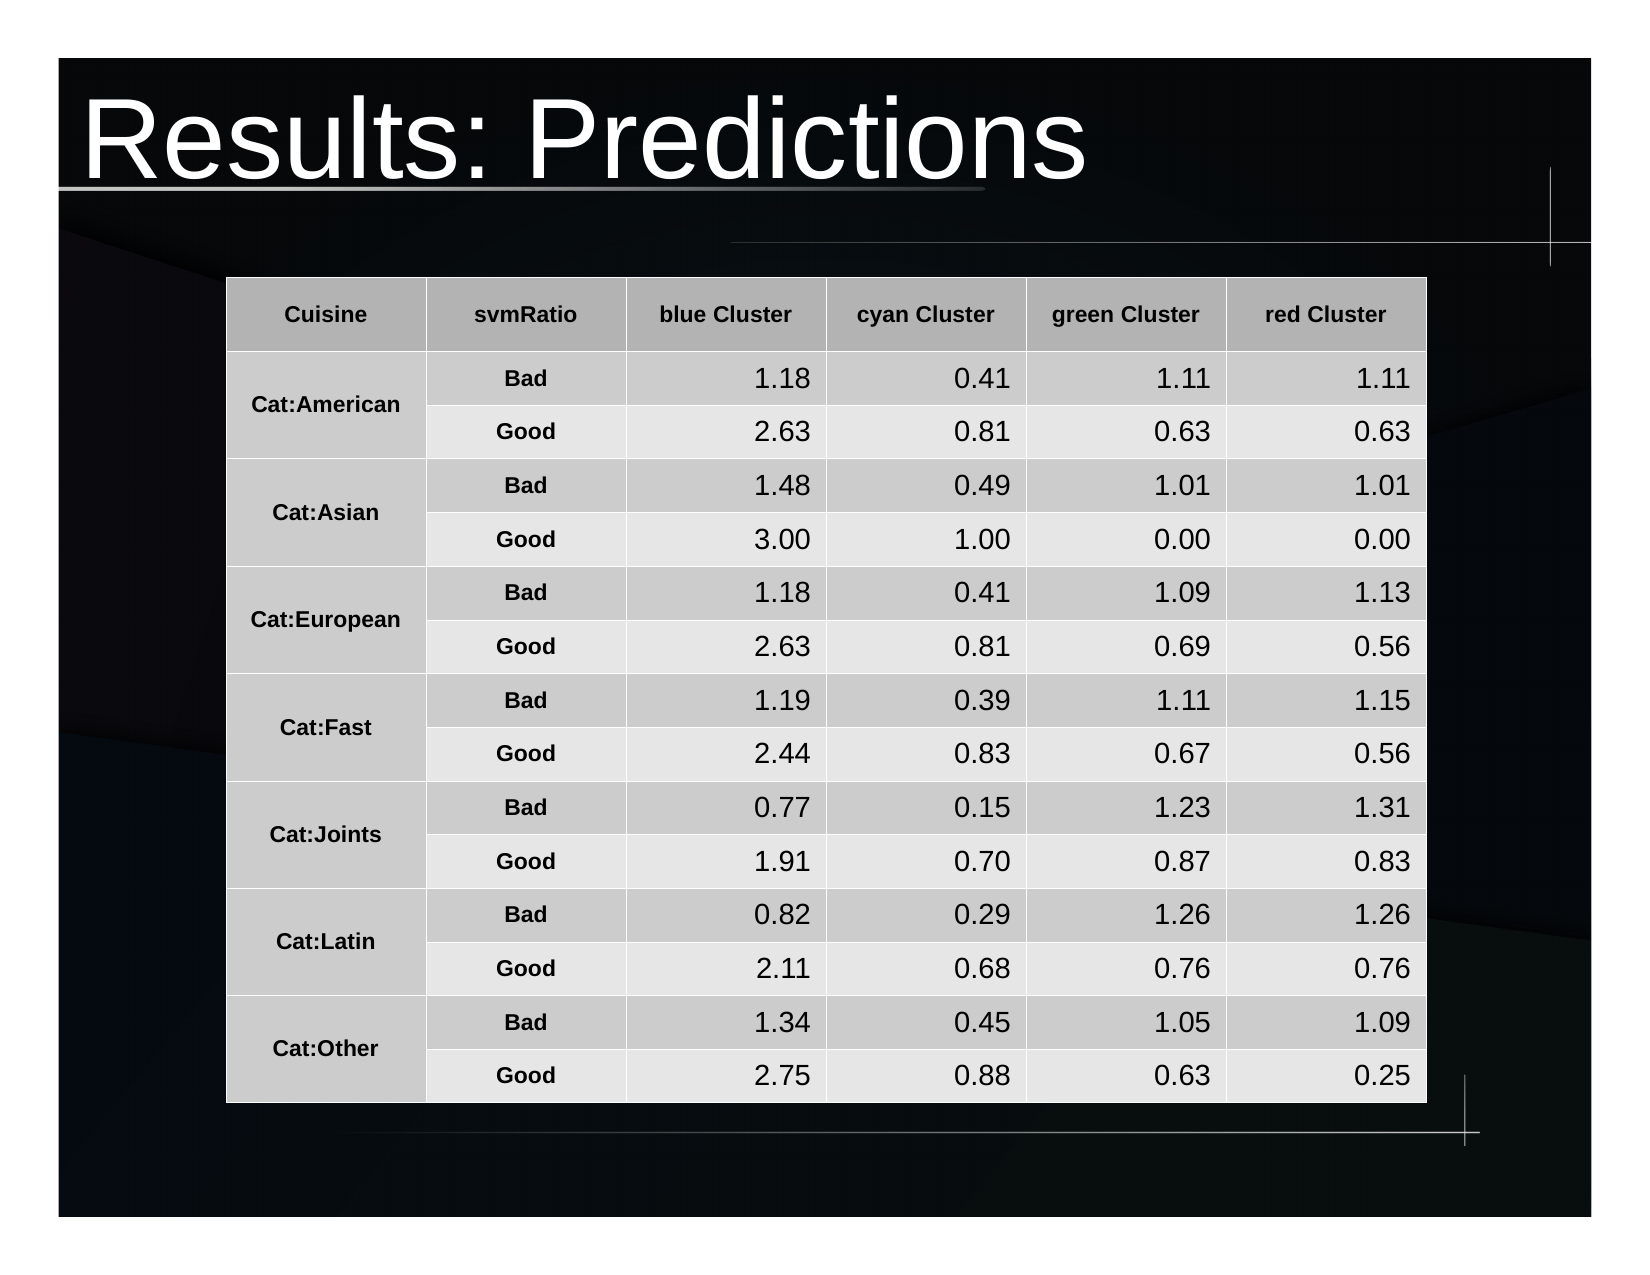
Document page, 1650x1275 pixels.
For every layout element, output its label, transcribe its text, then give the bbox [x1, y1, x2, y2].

table_cell 0.76 [1027, 943, 1226, 995]
table_cell 1.26 [1227, 889, 1426, 942]
table_cell 0.15 [827, 782, 1026, 834]
table_cell 0.87 [1027, 835, 1226, 888]
table_cell 0.56 [1227, 621, 1426, 673]
table_cell 1.19 [627, 674, 826, 727]
table_cell 1.18 [627, 567, 826, 620]
table_cell Good [427, 513, 626, 566]
table_cell 0.29 [827, 889, 1026, 942]
table_cell Good [427, 621, 626, 673]
table_cell Good [427, 835, 626, 888]
table_cell 0.63 [1027, 406, 1226, 458]
table_cell 1.34 [627, 996, 826, 1049]
table_cell 0.83 [827, 728, 1026, 781]
table_header blue Cluster [627, 278, 826, 351]
table_cell 1.00 [827, 513, 1026, 566]
table_cell 1.01 [1027, 459, 1226, 512]
table_cell 2.44 [627, 728, 826, 781]
table_cell 0.63 [1227, 406, 1426, 458]
table_cell 0.39 [827, 674, 1026, 727]
table_cell 1.91 [627, 835, 826, 888]
table_cell Bad [427, 996, 626, 1049]
picture [58, 58, 1592, 1217]
table_cell Bad [427, 567, 626, 620]
table_cell Bad [427, 782, 626, 834]
table_cell Bad [427, 674, 626, 727]
table_cell Cat:European [227, 567, 426, 673]
table_header Cuisine [227, 278, 426, 351]
table_cell Cat:Joints [227, 782, 426, 888]
table_cell 0.56 [1227, 728, 1426, 781]
table_cell 1.11 [1027, 352, 1226, 405]
table_cell 1.31 [1227, 782, 1426, 834]
table_cell Good [427, 943, 626, 995]
table_header cyan Cluster [827, 278, 1026, 351]
table_cell 0.68 [827, 943, 1026, 995]
table_cell Bad [427, 352, 626, 405]
table_cell 2.11 [627, 943, 826, 995]
table_cell 2.75 [627, 1050, 826, 1102]
table_cell 1.09 [1227, 996, 1426, 1049]
table_cell 1.48 [627, 459, 826, 512]
table_cell 1.05 [1027, 996, 1226, 1049]
table_cell 0.70 [827, 835, 1026, 888]
table_cell 0.82 [627, 889, 826, 942]
table_cell Cat:Other [227, 996, 426, 1102]
table_cell Good [427, 728, 626, 781]
table_cell Bad [427, 889, 626, 942]
table_cell 0.83 [1227, 835, 1426, 888]
table_cell 0.76 [1227, 943, 1426, 995]
table_cell 1.01 [1227, 459, 1426, 512]
table_cell Cat:American [227, 352, 426, 458]
table_cell Cat:Fast [227, 674, 426, 781]
table_cell 0.81 [827, 406, 1026, 458]
table_cell 0.41 [827, 567, 1026, 620]
table_cell 1.13 [1227, 567, 1426, 620]
table_cell 1.09 [1027, 567, 1226, 620]
table_cell 2.63 [627, 406, 826, 458]
table_cell Bad [427, 459, 626, 512]
table_cell Good [427, 406, 626, 458]
table_header green Cluster [1027, 278, 1226, 351]
table_cell 0.41 [827, 352, 1026, 405]
table_header red Cluster [1227, 278, 1426, 351]
table_cell 3.00 [627, 513, 826, 566]
table_cell 1.23 [1027, 782, 1226, 834]
table_cell 1.18 [627, 352, 826, 405]
table_cell 0.00 [1027, 513, 1226, 566]
table_cell 0.49 [827, 459, 1026, 512]
table_header svmRatio [427, 278, 626, 351]
table_cell 1.26 [1027, 889, 1226, 942]
table_cell 0.67 [1027, 728, 1226, 781]
table_cell 0.25 [1227, 1050, 1426, 1102]
table_cell 1.15 [1227, 674, 1426, 727]
table_cell Cat:Asian [227, 459, 426, 566]
table_cell Cat:Latin [227, 889, 426, 995]
table_cell 1.11 [1227, 352, 1426, 405]
table_cell Good [427, 1050, 626, 1102]
table_cell 0.00 [1227, 513, 1426, 566]
table_cell 0.81 [827, 621, 1026, 673]
table_cell 1.11 [1027, 674, 1226, 727]
table_cell 2.63 [627, 621, 826, 673]
table_cell 0.88 [827, 1050, 1026, 1102]
table_cell 0.63 [1027, 1050, 1226, 1102]
table_cell 0.77 [627, 782, 826, 834]
table_cell 0.69 [1027, 621, 1226, 673]
table_cell 0.45 [827, 996, 1026, 1049]
title Results: Predictions [80, 73, 1532, 206]
